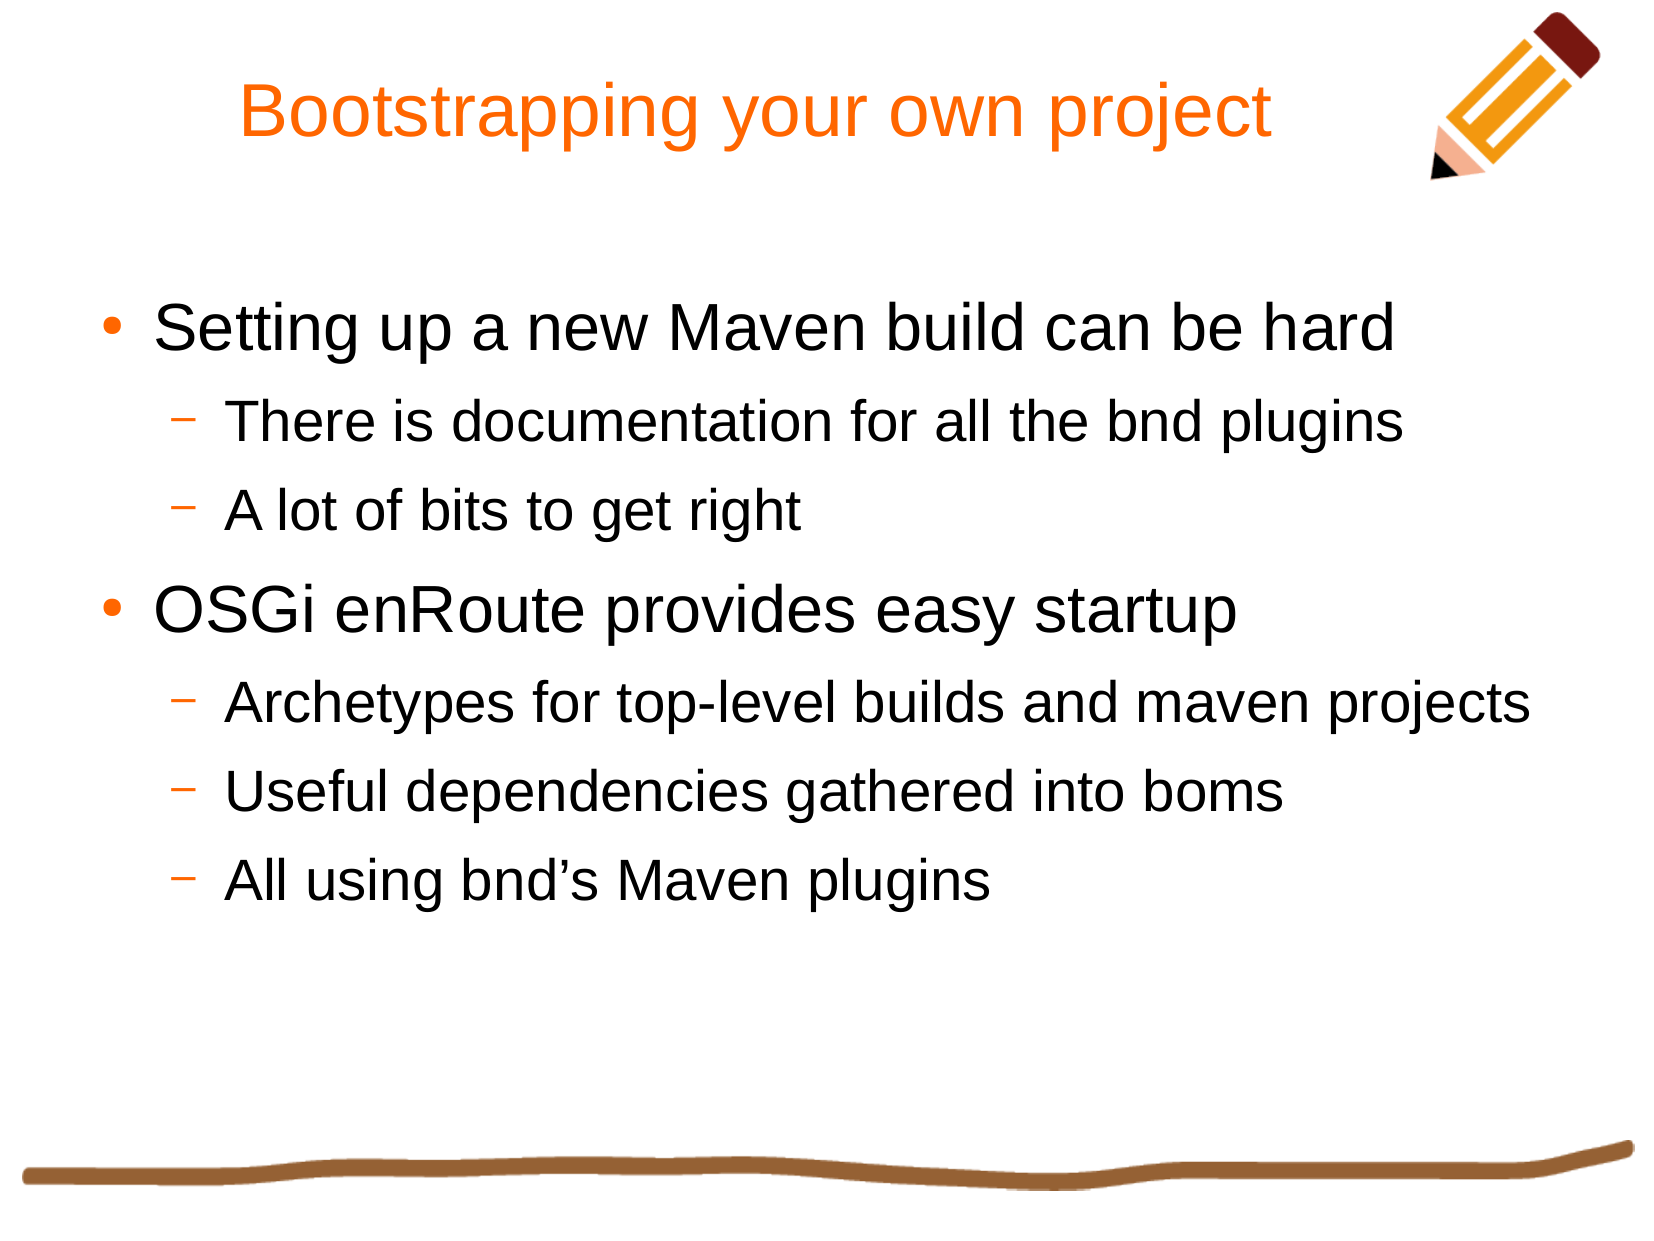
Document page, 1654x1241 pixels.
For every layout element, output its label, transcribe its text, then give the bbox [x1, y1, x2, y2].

list Setting up a new Maven build can be hard There is documentation for all the bnd plugins A lot of bits to get right OSGi enRoute provides easy startup Archetypes for top-level builds and maven projects Useful dependencies gathered into boms All using bnd’s Maven plugins [82, 290, 1571, 1122]
picture [1430, 12, 1601, 181]
title Bootstrapping your own project [82, 49, 1430, 172]
picture [22, 1140, 1635, 1191]
